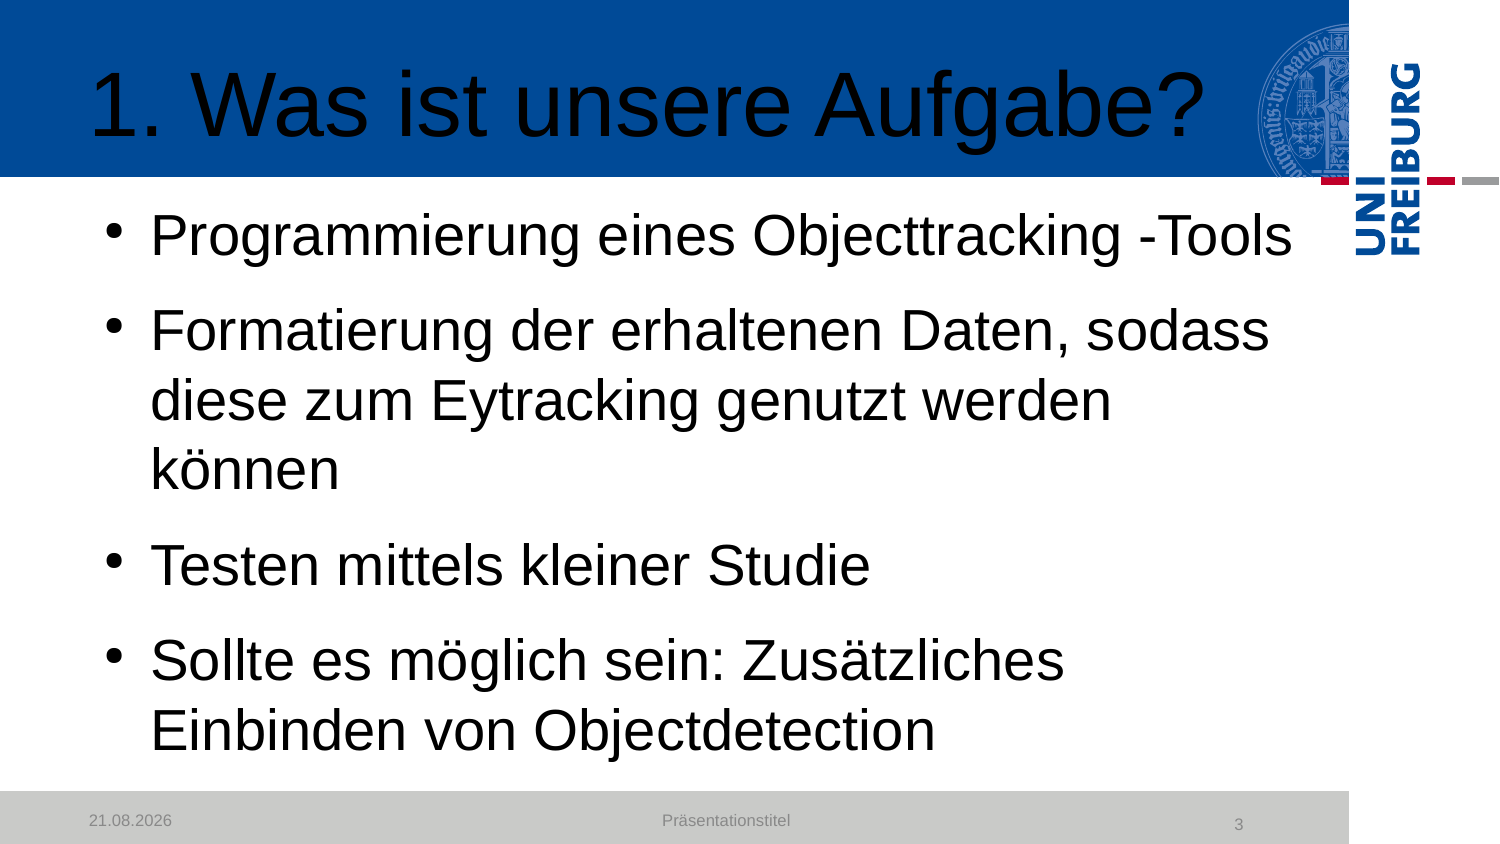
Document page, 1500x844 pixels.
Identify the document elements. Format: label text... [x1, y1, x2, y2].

text_box 01.12.2017 [88, 805, 219, 835]
list Programmierung eines Objecttracking -Tools Formatierung der erhaltenen Daten, sodass diese zum Eytracking genutzt werden können Testen mittels kleiner Studie Sollte es möglich sein: Zusätzliches Einbinden von Objectdetection [88, 197, 1317, 767]
text_box Präsentationstitel [242, 805, 1211, 835]
text_box <Foliennummer> [1234, 805, 1304, 835]
title 1. Was ist unsere Aufgabe? [88, 37, 1235, 127]
